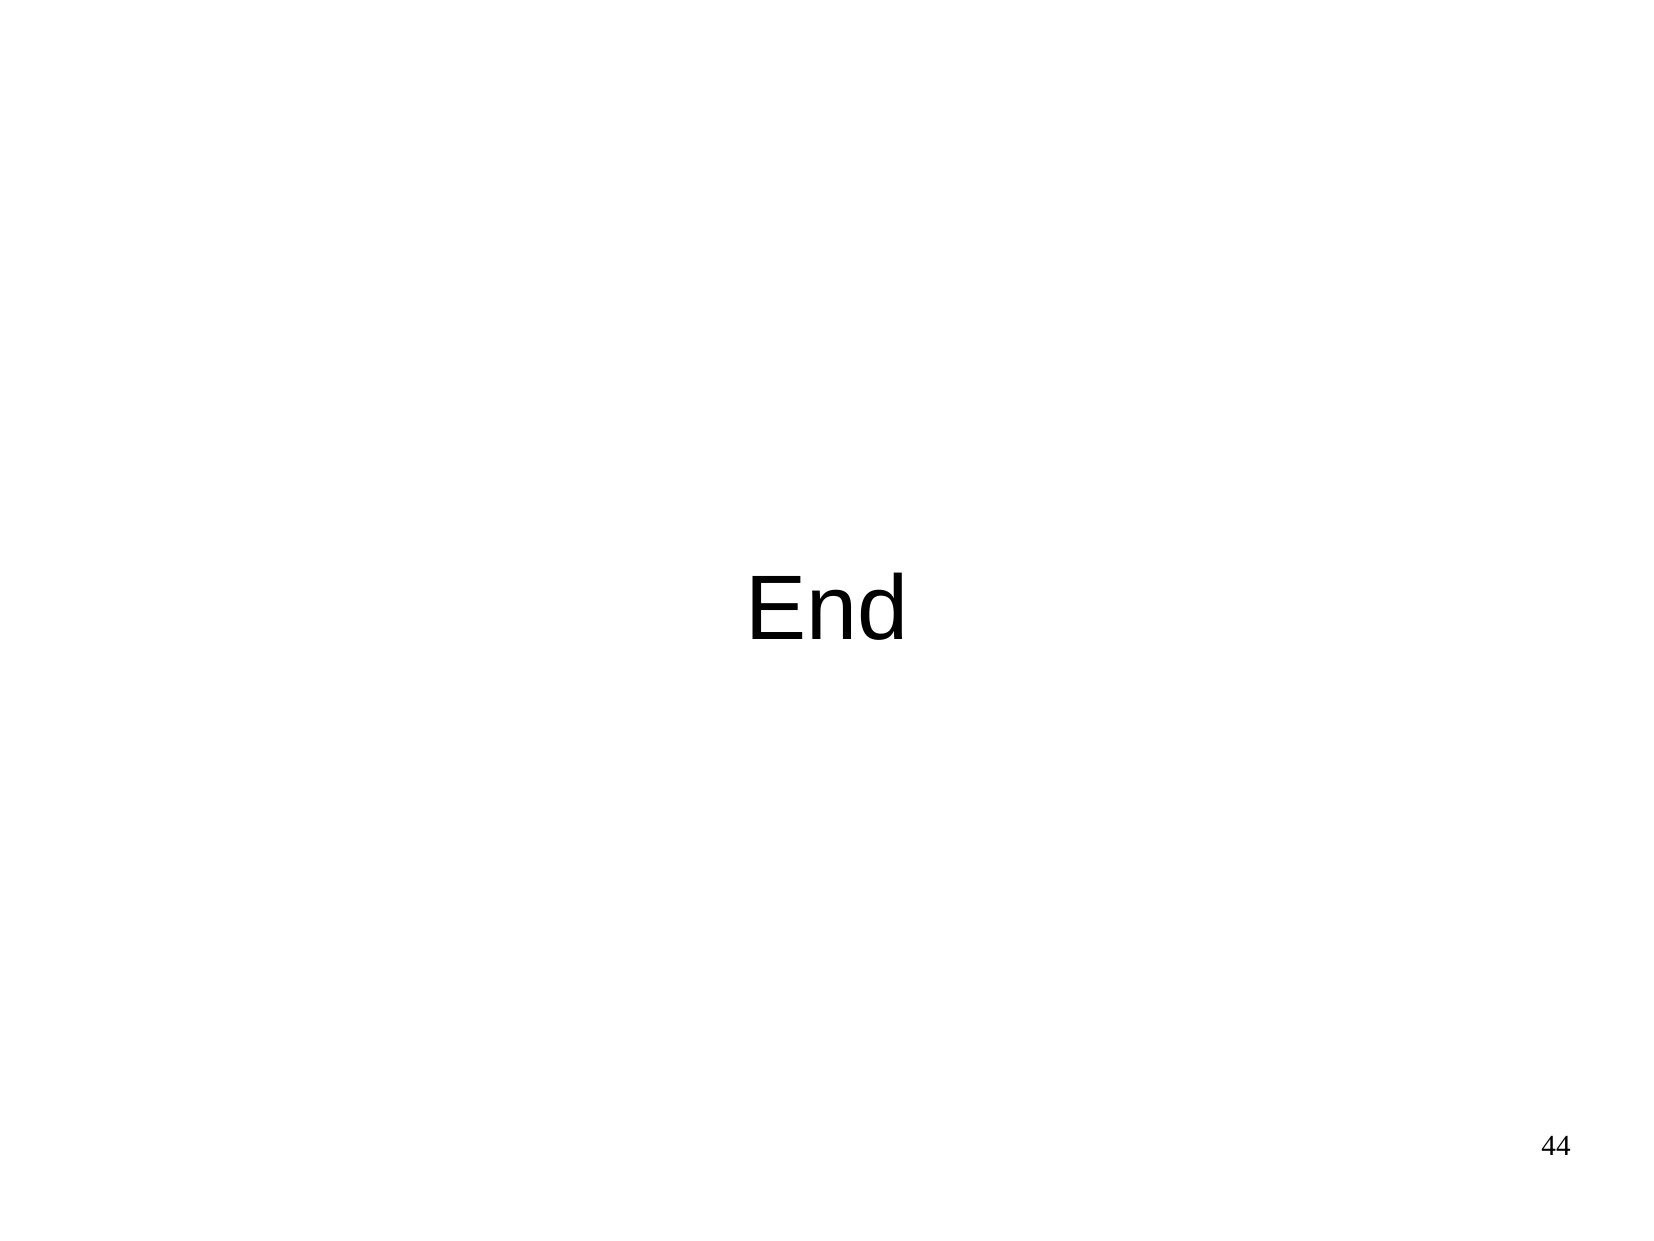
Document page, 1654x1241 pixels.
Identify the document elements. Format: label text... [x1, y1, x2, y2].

title End [82, 504, 1571, 712]
